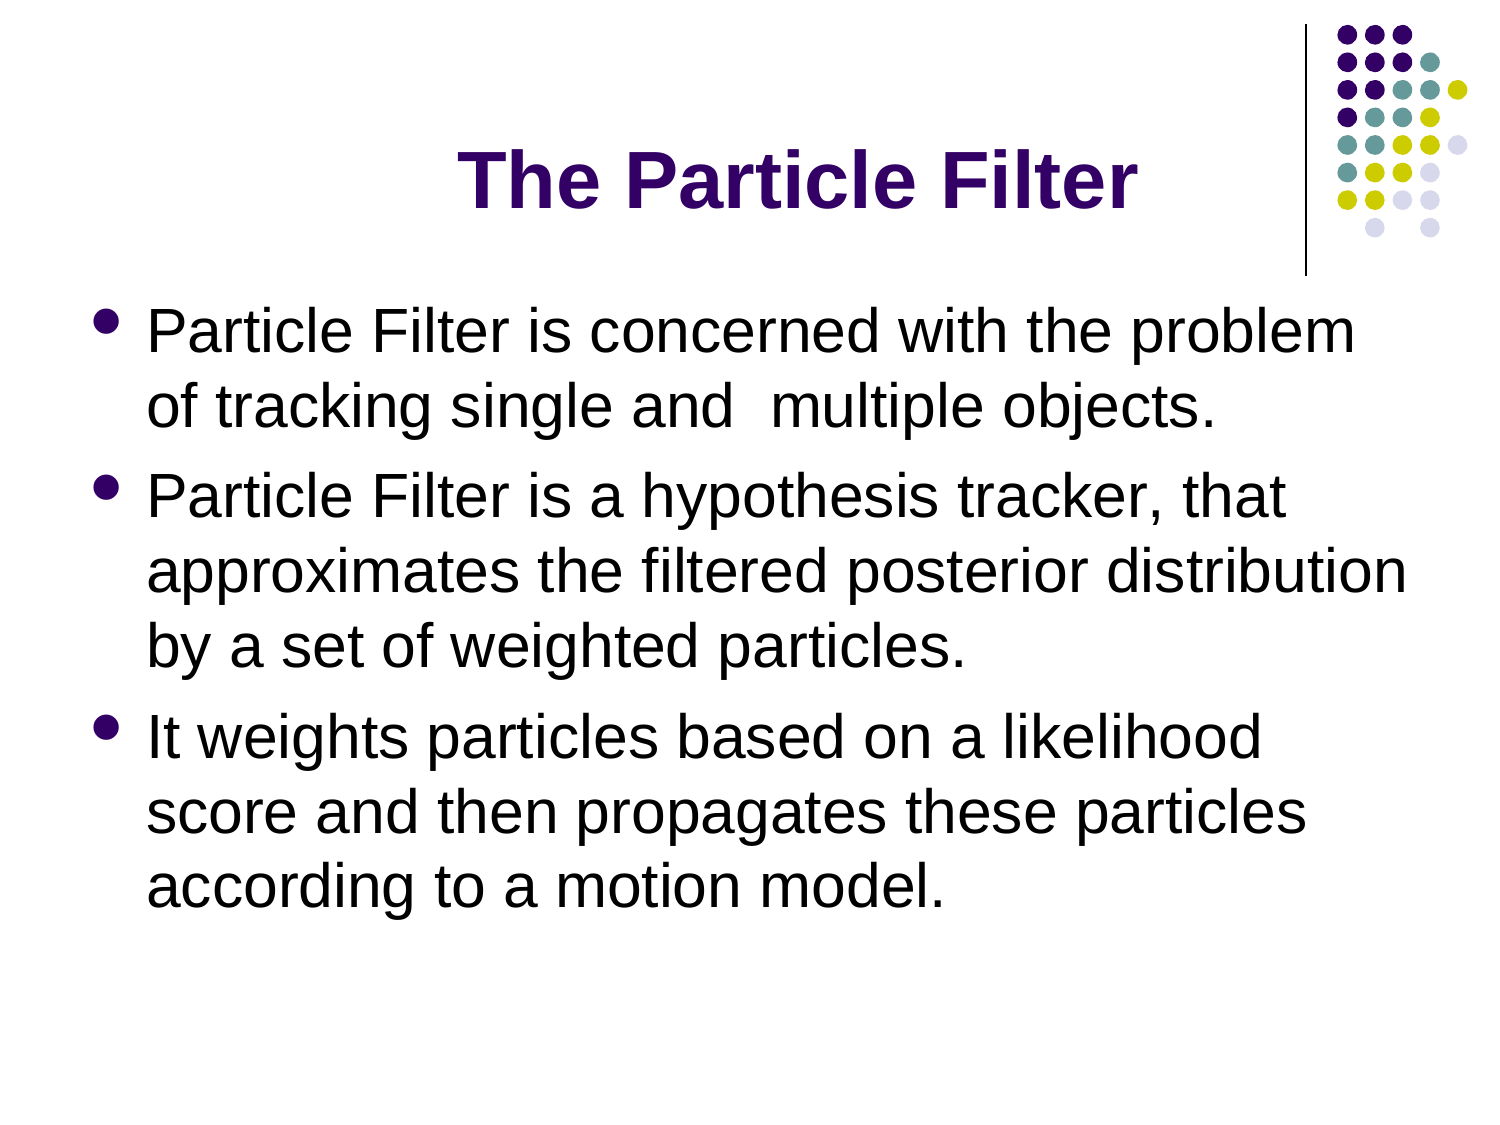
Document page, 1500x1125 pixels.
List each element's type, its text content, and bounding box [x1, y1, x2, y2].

list Particle Filter is concerned with the problem of tracking single and multiple objects. Particle Filter is a hypothesis tracker, that approximates the filtered posterior distribution by a set of weighted particles. It weights particles based on a likelihood score and then propagates these particles according to a motion model. [75, 282, 1426, 1006]
title The Particle Filter [74, 20, 1313, 233]
